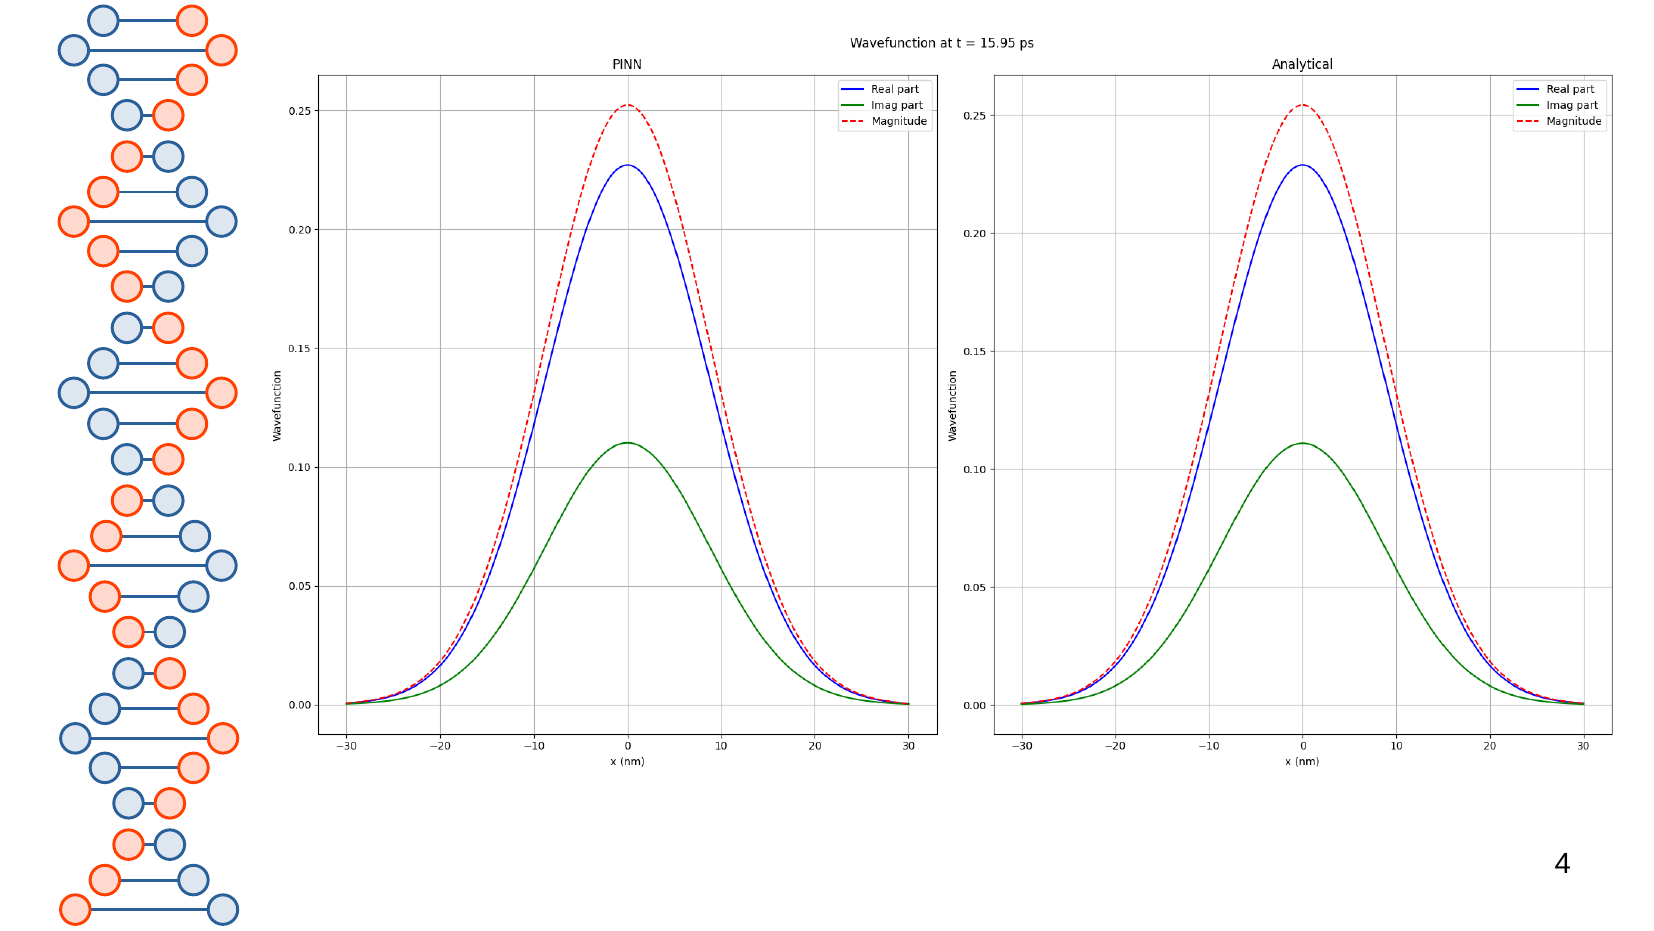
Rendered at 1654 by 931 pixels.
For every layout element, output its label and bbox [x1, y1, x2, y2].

picture [265, 29, 1619, 774]
